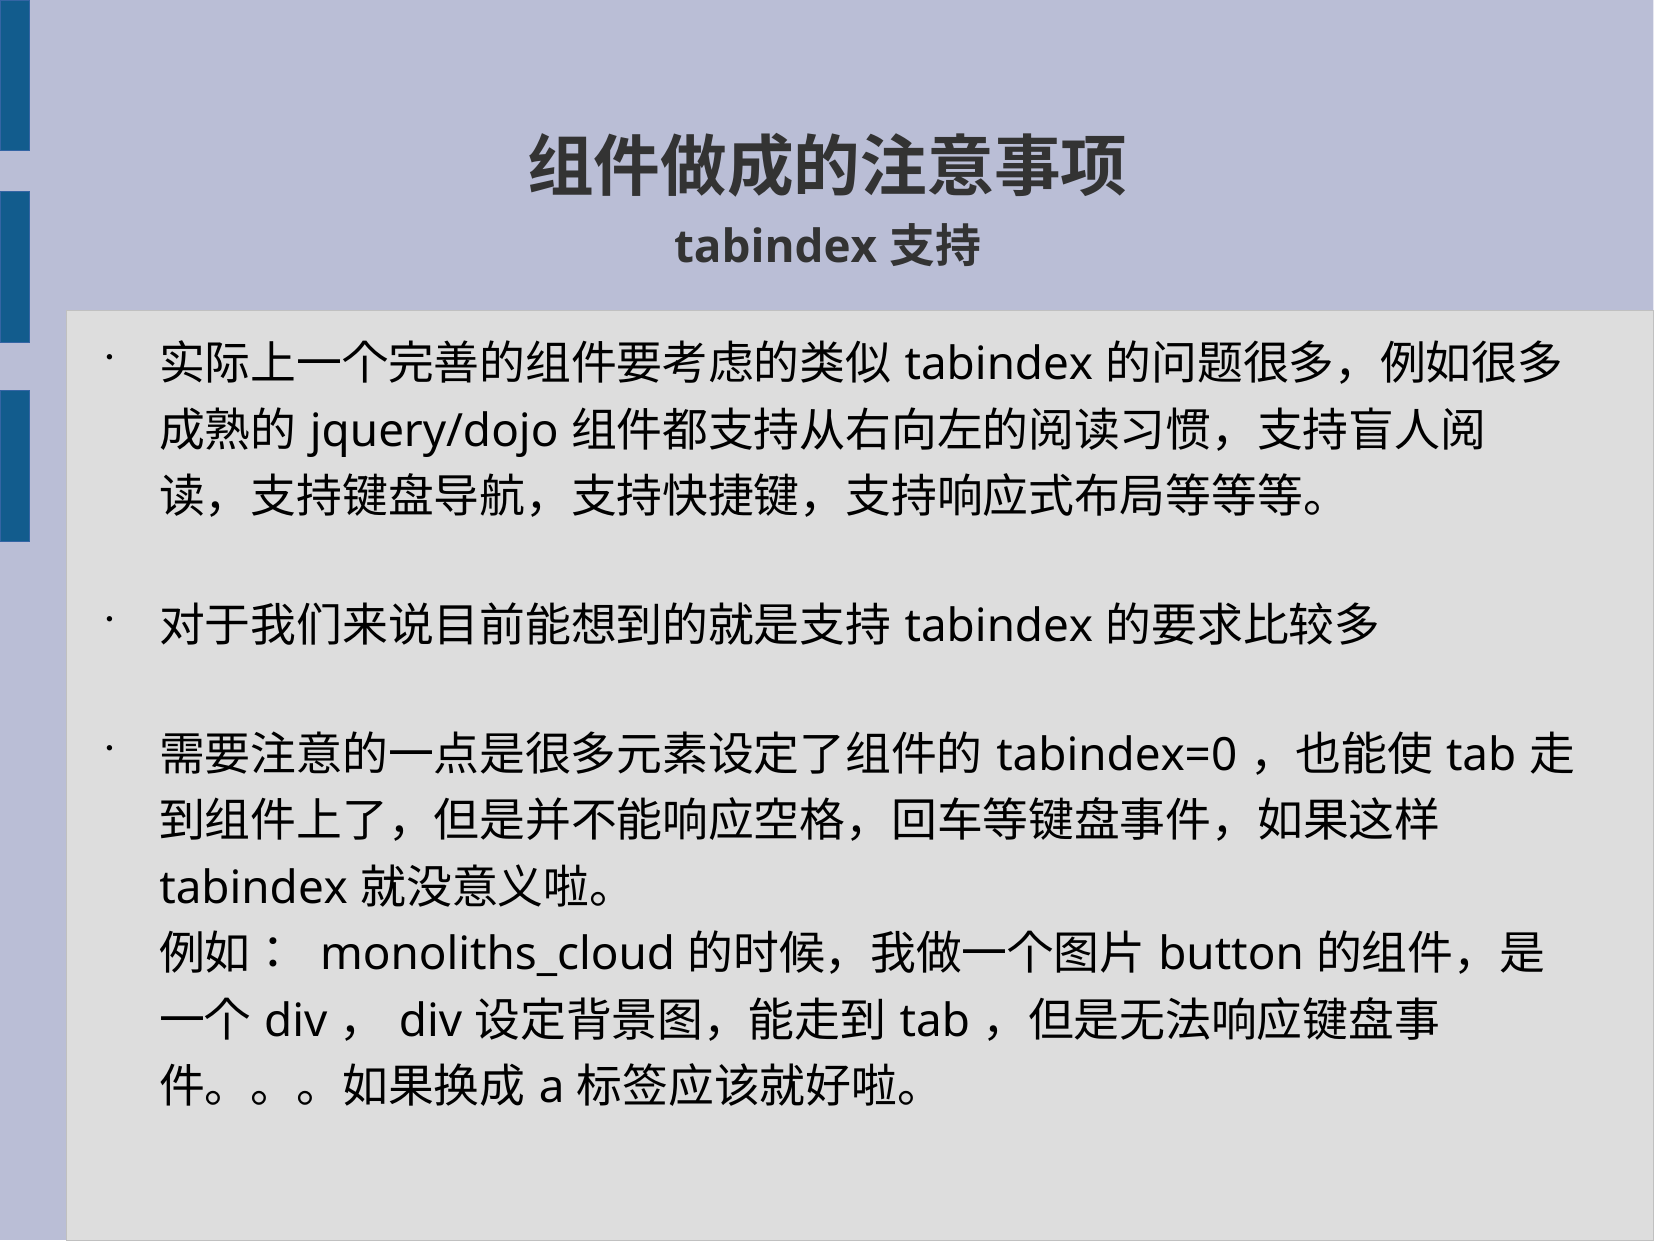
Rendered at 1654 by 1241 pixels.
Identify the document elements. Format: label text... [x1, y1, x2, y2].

list 实际上一个完善的组件要考虑的类似tabindex的问题很多，例如很多成熟的jquery/dojo组件都支持从右向左的阅读习惯，支持盲人阅读，支持键盘导航，支持快捷键，支持响应式布局等等等。 对于我们来说目前能想到的就是支持tabindex的要求比较多 需要注意的一点是很多元素设定了组件的tabindex=0，也能使tab走到组件上了，但是并不能响应空格，回车等键盘事件，如果这样tabindex就没意义啦。 例如： monoliths_cloud的时候，我做一个图片button的组件，是一个div，div设定背景图，能走到tab，但是无法响应键盘事件。。。如果换成a标签应该就好啦。 [88, 326, 1577, 1145]
title 组件做成的注意事项 tabindex支持 [121, 91, 1534, 299]
